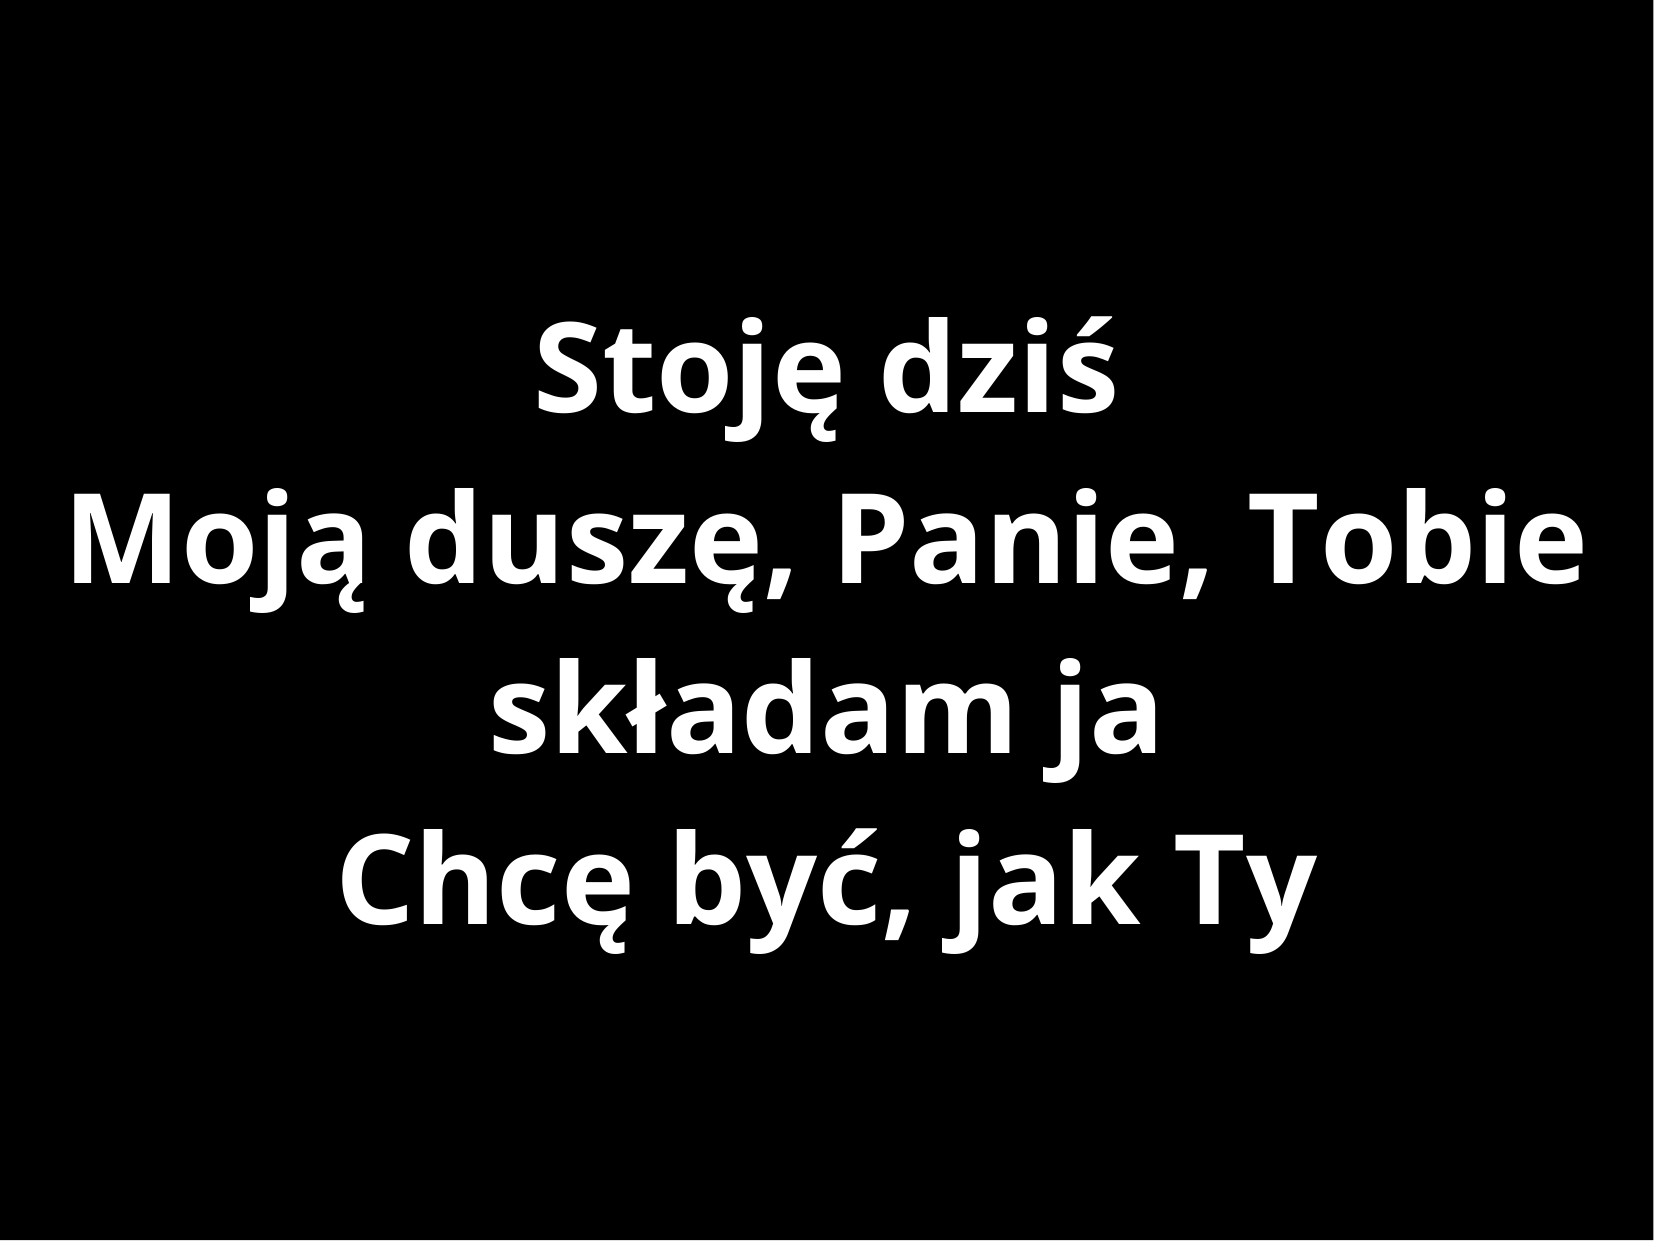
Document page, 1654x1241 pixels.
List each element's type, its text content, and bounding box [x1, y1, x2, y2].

title Stoję dziś Moją duszę, Panie, Tobie składam ja Chcę być, jak Ty [0, 0, 1654, 1241]
